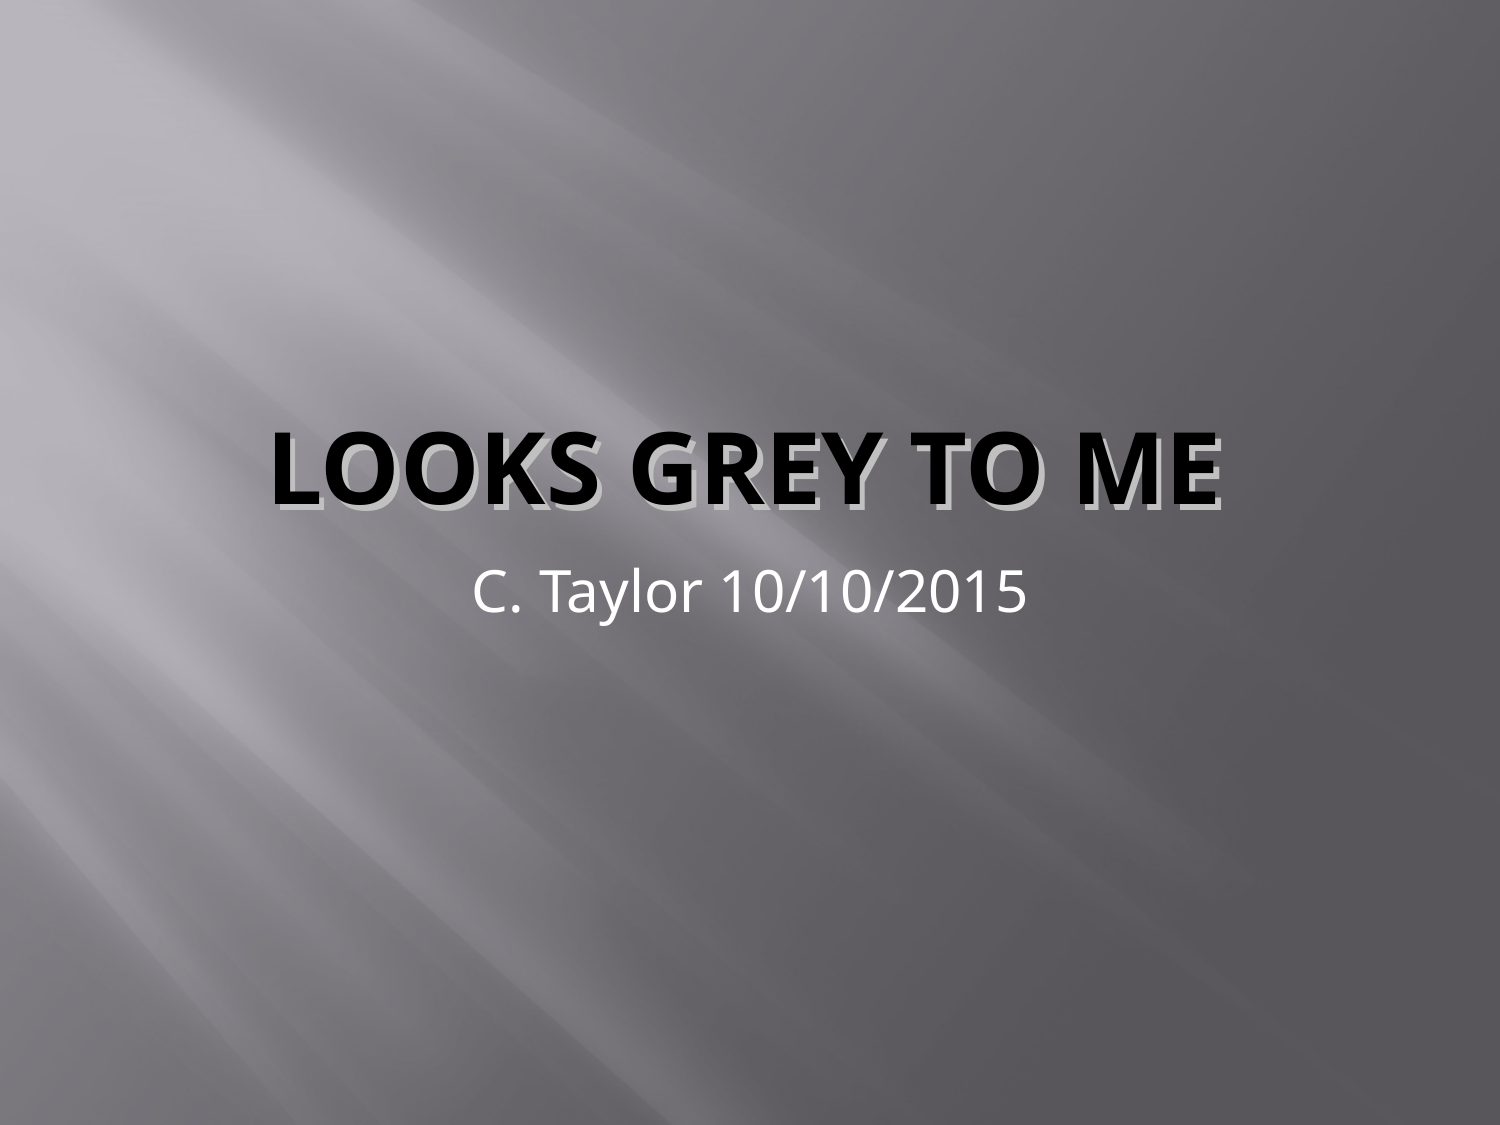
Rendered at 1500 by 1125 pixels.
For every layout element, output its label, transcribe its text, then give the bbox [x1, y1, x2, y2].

title Looks grey to me [69, 224, 1420, 526]
subtitle C. Taylor 10/10/2015 [225, 546, 1276, 835]
